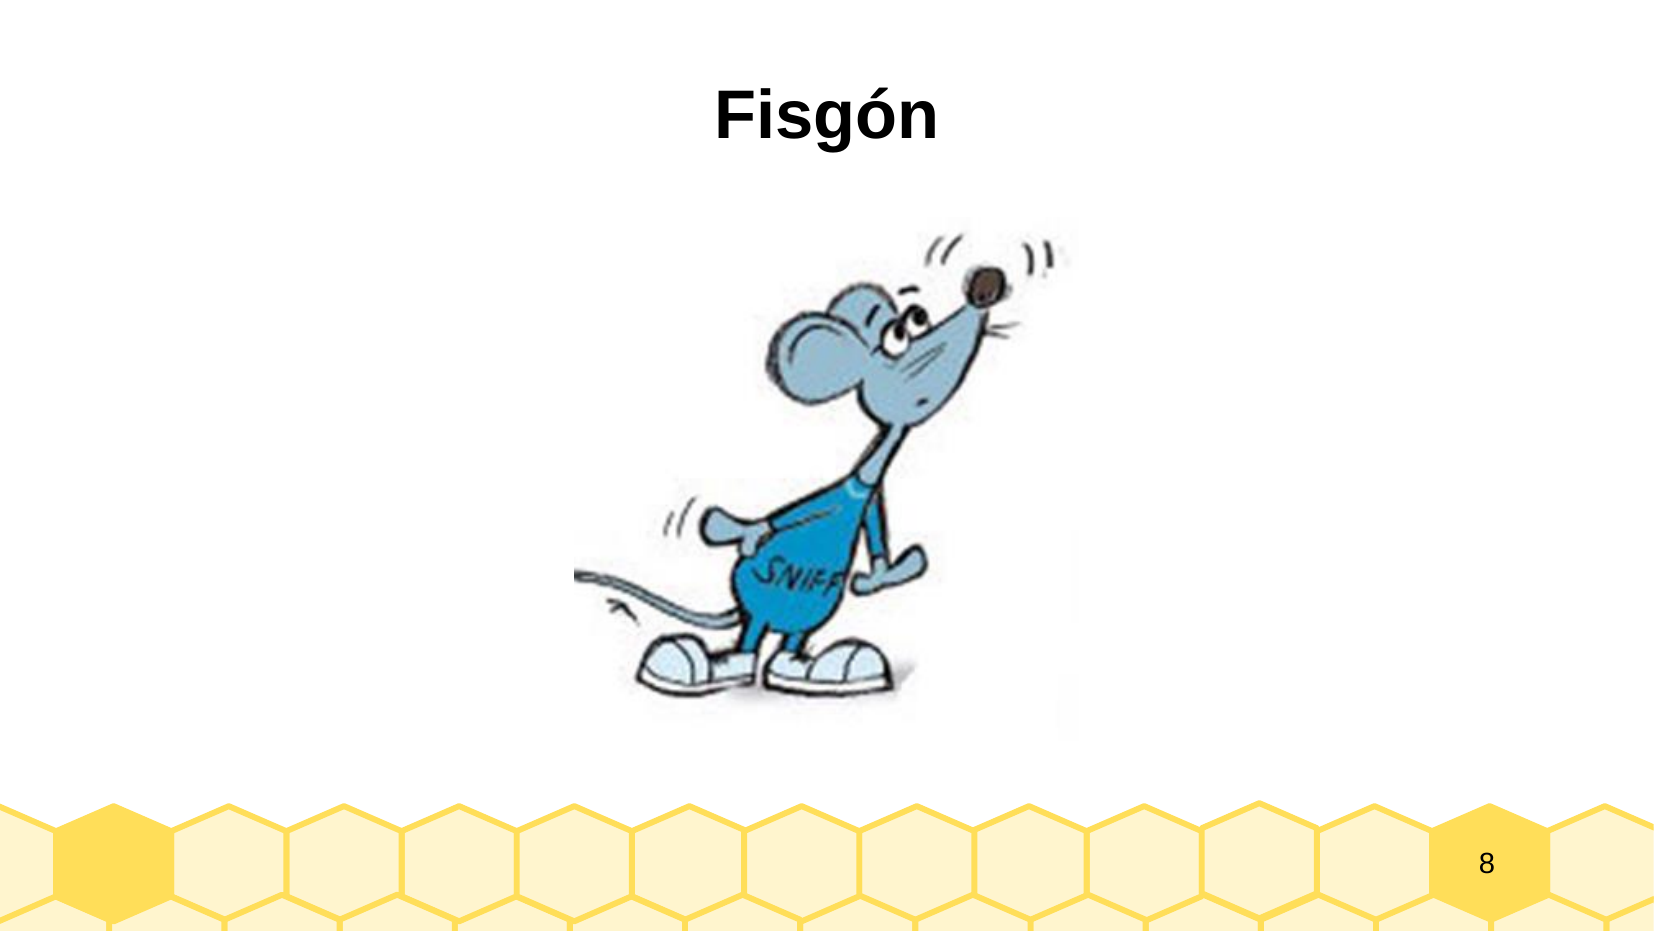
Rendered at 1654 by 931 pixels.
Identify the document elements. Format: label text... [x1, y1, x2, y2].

picture [574, 217, 1079, 758]
title Fisgón [82, 37, 1571, 193]
